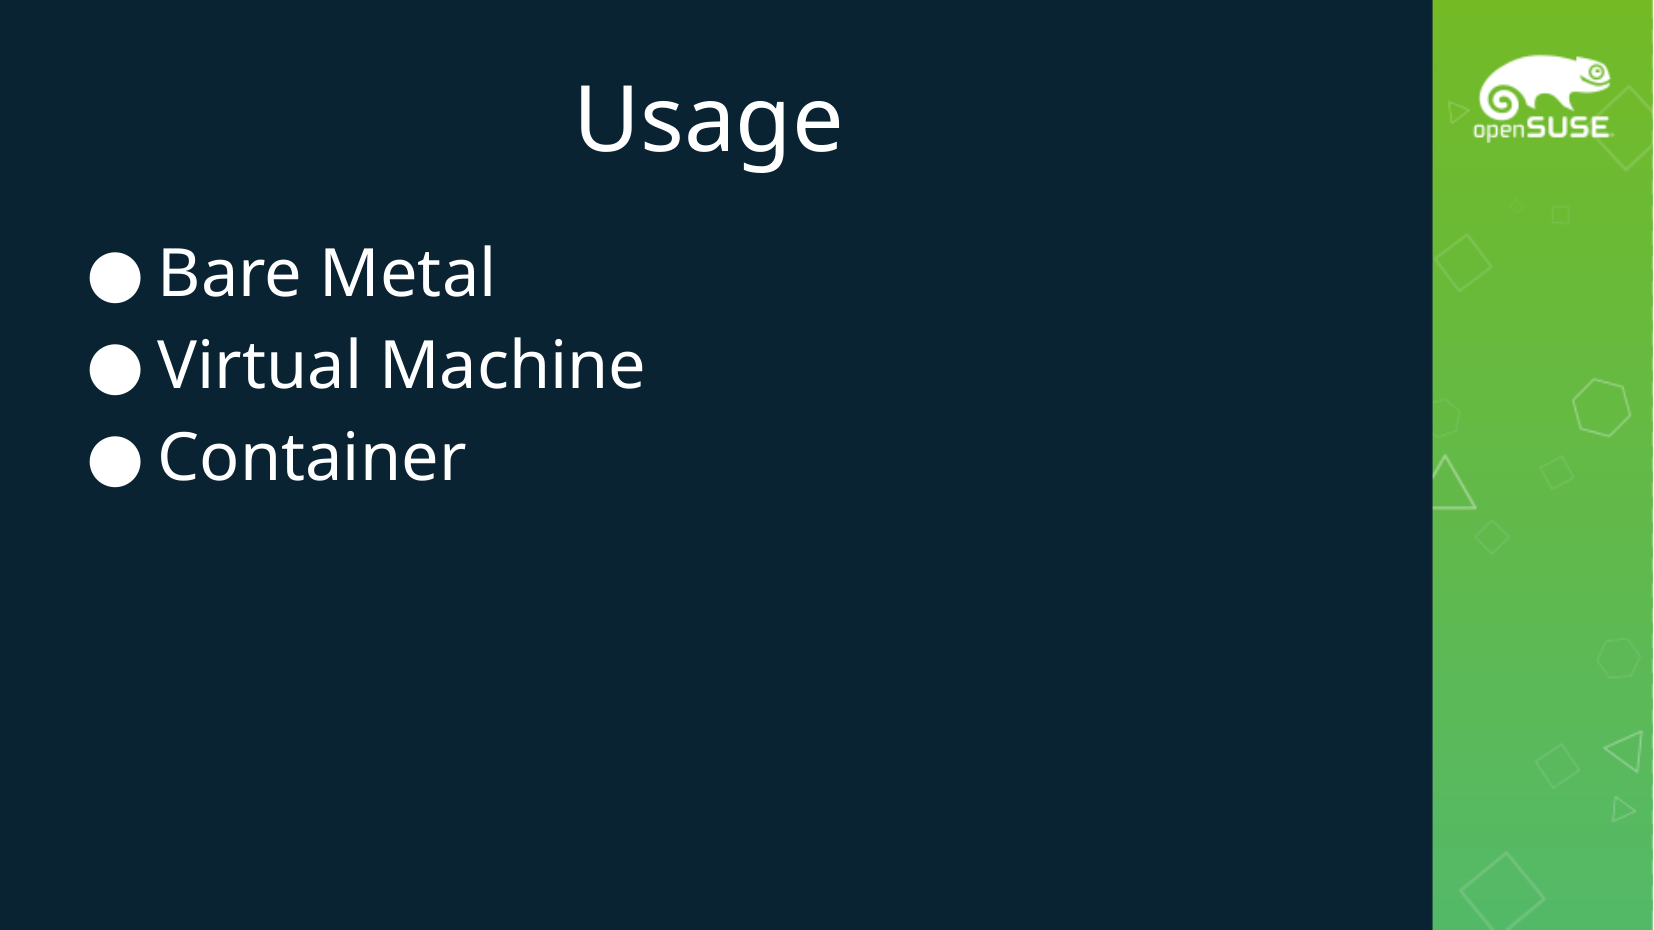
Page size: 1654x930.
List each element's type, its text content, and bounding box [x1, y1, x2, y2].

picture [0, 0, 1654, 930]
list Bare Metal Virtual Machine Container [82, 217, 1335, 887]
title Usage [82, 37, 1335, 193]
